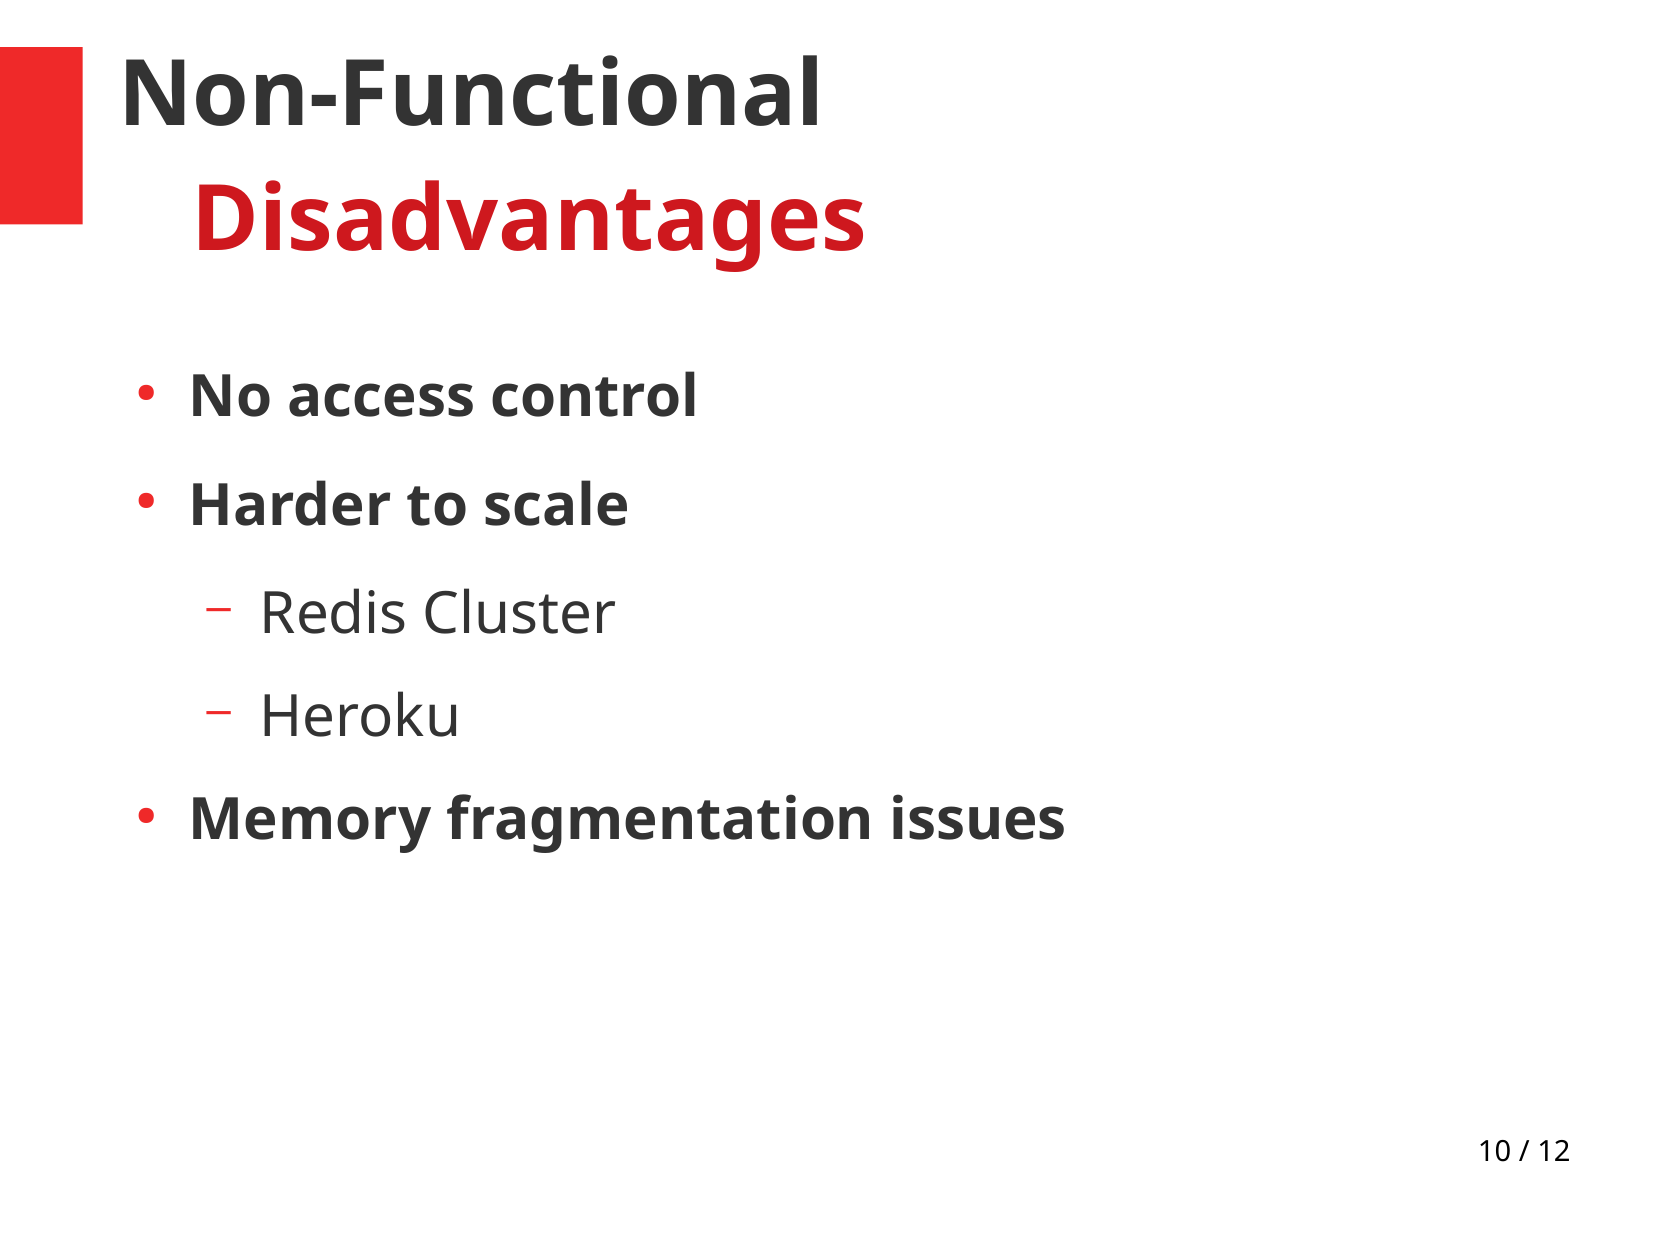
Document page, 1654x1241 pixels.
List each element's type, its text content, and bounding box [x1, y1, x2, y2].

title Non-Functional Disadvantages [118, 45, 1571, 260]
list No access control Harder to scale Redis Cluster Heroku Memory fragmentation issues [118, 354, 1536, 1074]
